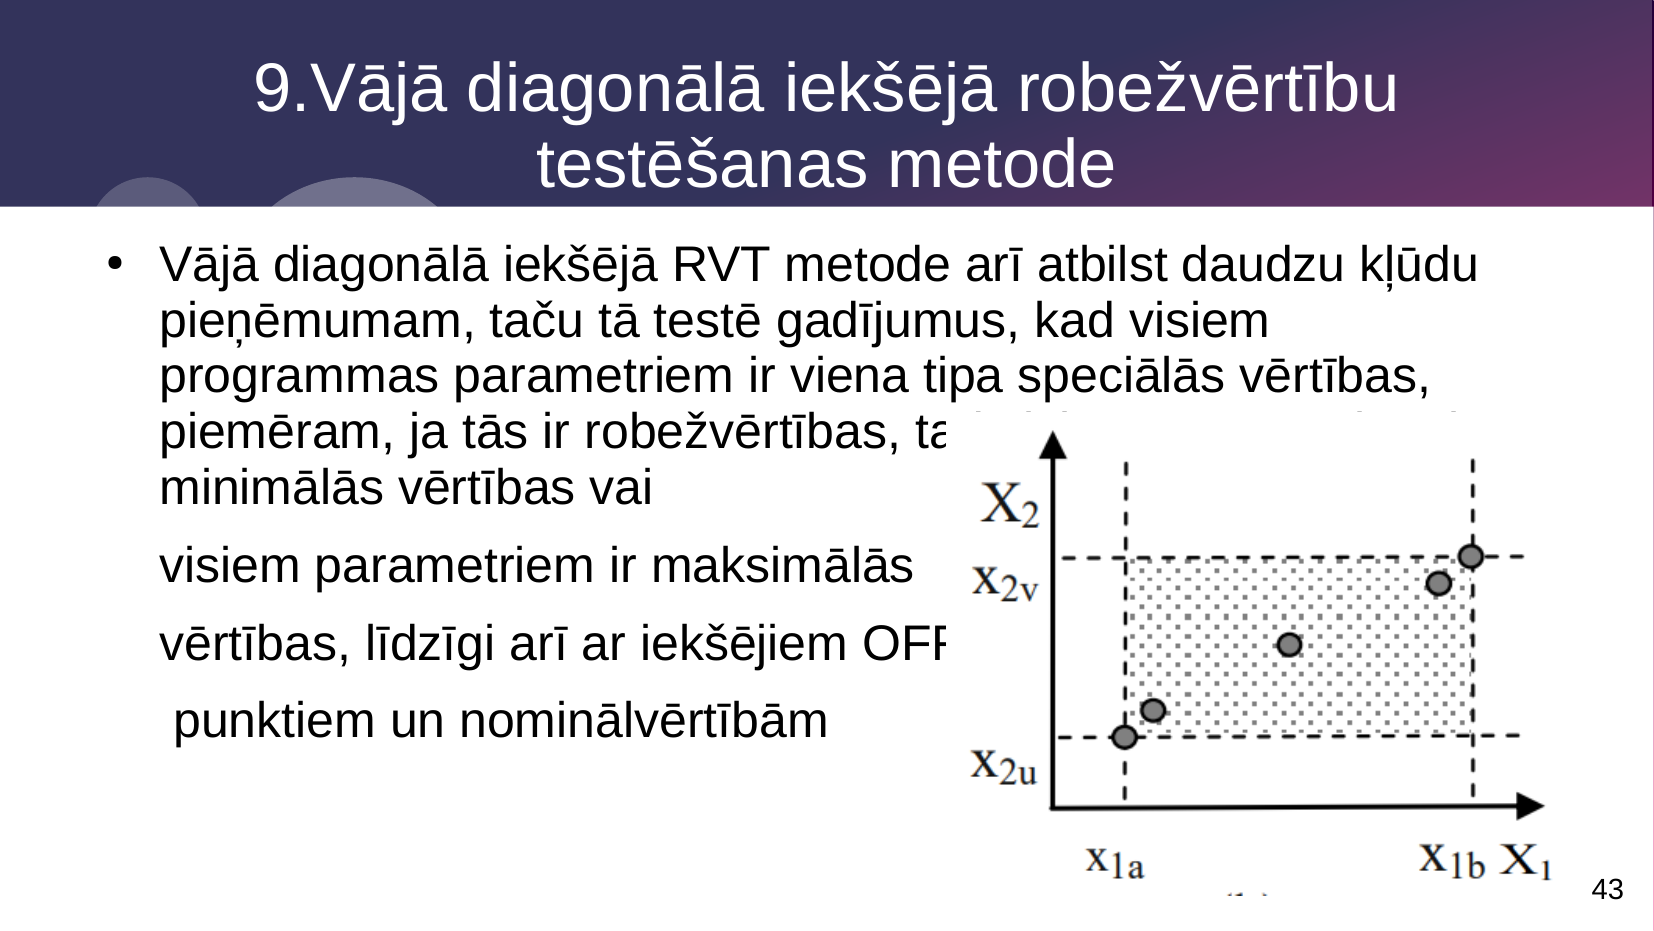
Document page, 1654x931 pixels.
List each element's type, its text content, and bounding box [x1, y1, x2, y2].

title 9.Vājā diagonālā iekšējā robežvērtību testēšanas metode [88, 44, 1565, 207]
list Vājā diagonālā iekšējā RVT metode arī atbilst daudzu kļūdu pieņēmumam, taču tā testē gadījumus, kad visiem programmas parametriem ir viena tipa speciālās vērtības, piemēram, ja tās ir robežvērtības, tad visiem parametriem ir minimālās vērtības vai visiem parametriem ir maksimālās vērtības, līdzīgi arī ar iekšējiem OFF punktiem un nominālvērtībām [88, 236, 1565, 827]
picture [946, 412, 1565, 896]
